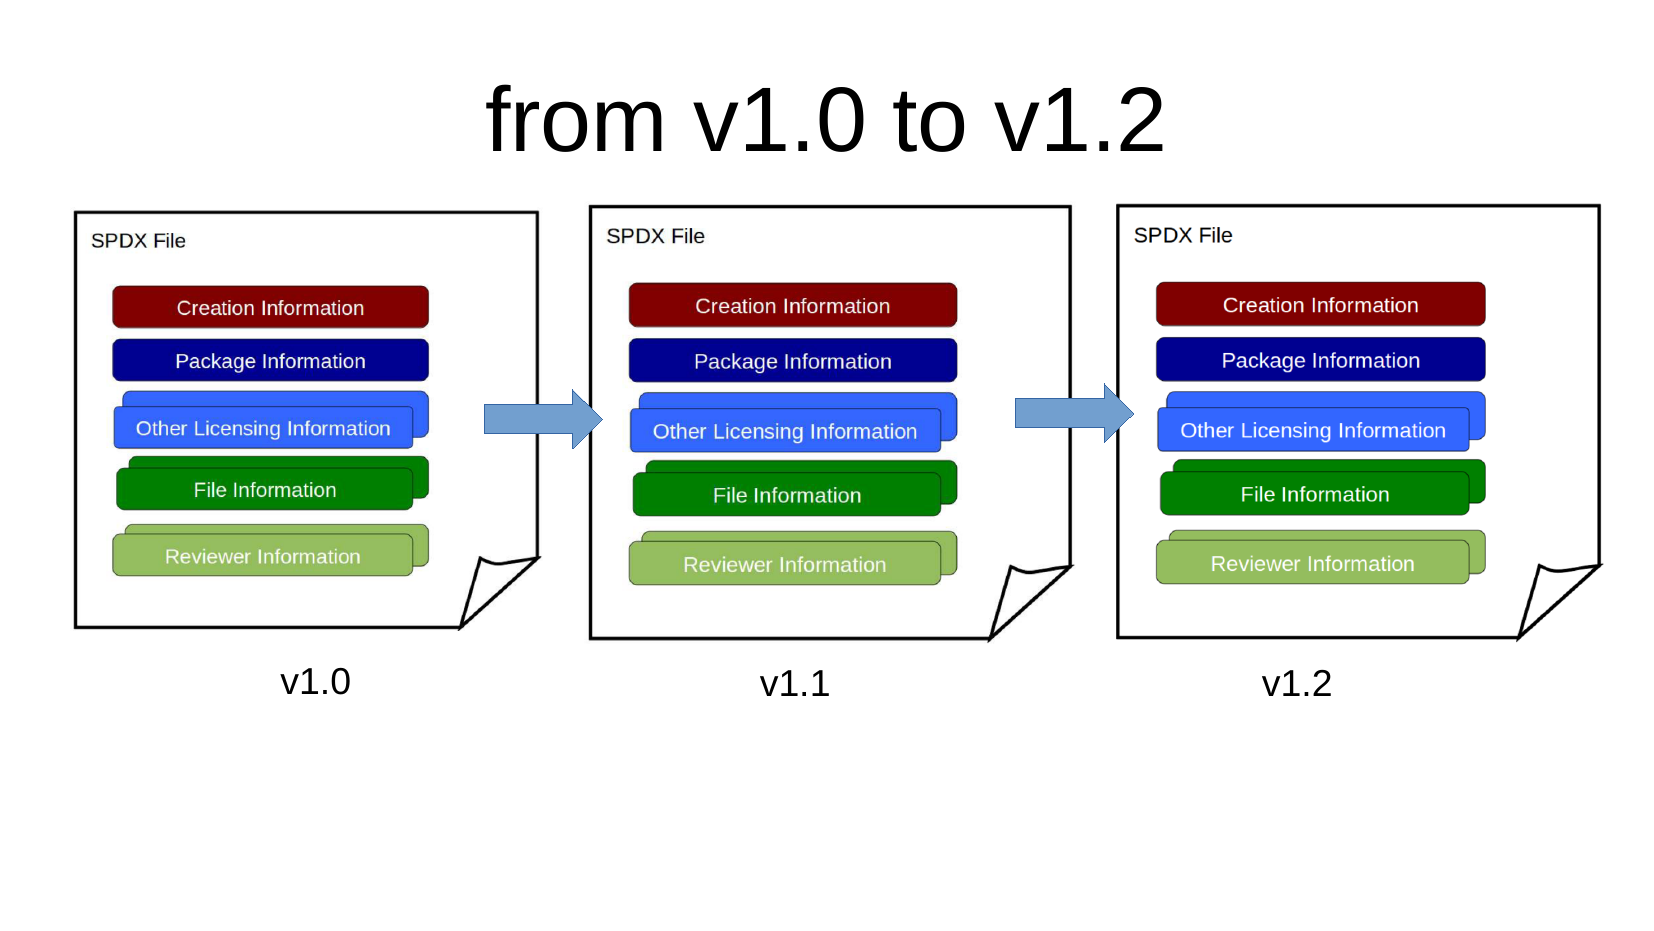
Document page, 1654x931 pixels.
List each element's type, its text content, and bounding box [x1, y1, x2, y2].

title from v1.0 to v1.2 [82, 37, 1571, 193]
text_box [1015, 383, 1134, 443]
text_box v1.1 [745, 651, 857, 709]
picture [70, 206, 544, 631]
picture [584, 200, 1077, 644]
text_box [484, 389, 603, 449]
text_box v1.0 [265, 649, 367, 707]
text_box v1.2 [1247, 651, 1359, 751]
picture [1112, 200, 1606, 644]
